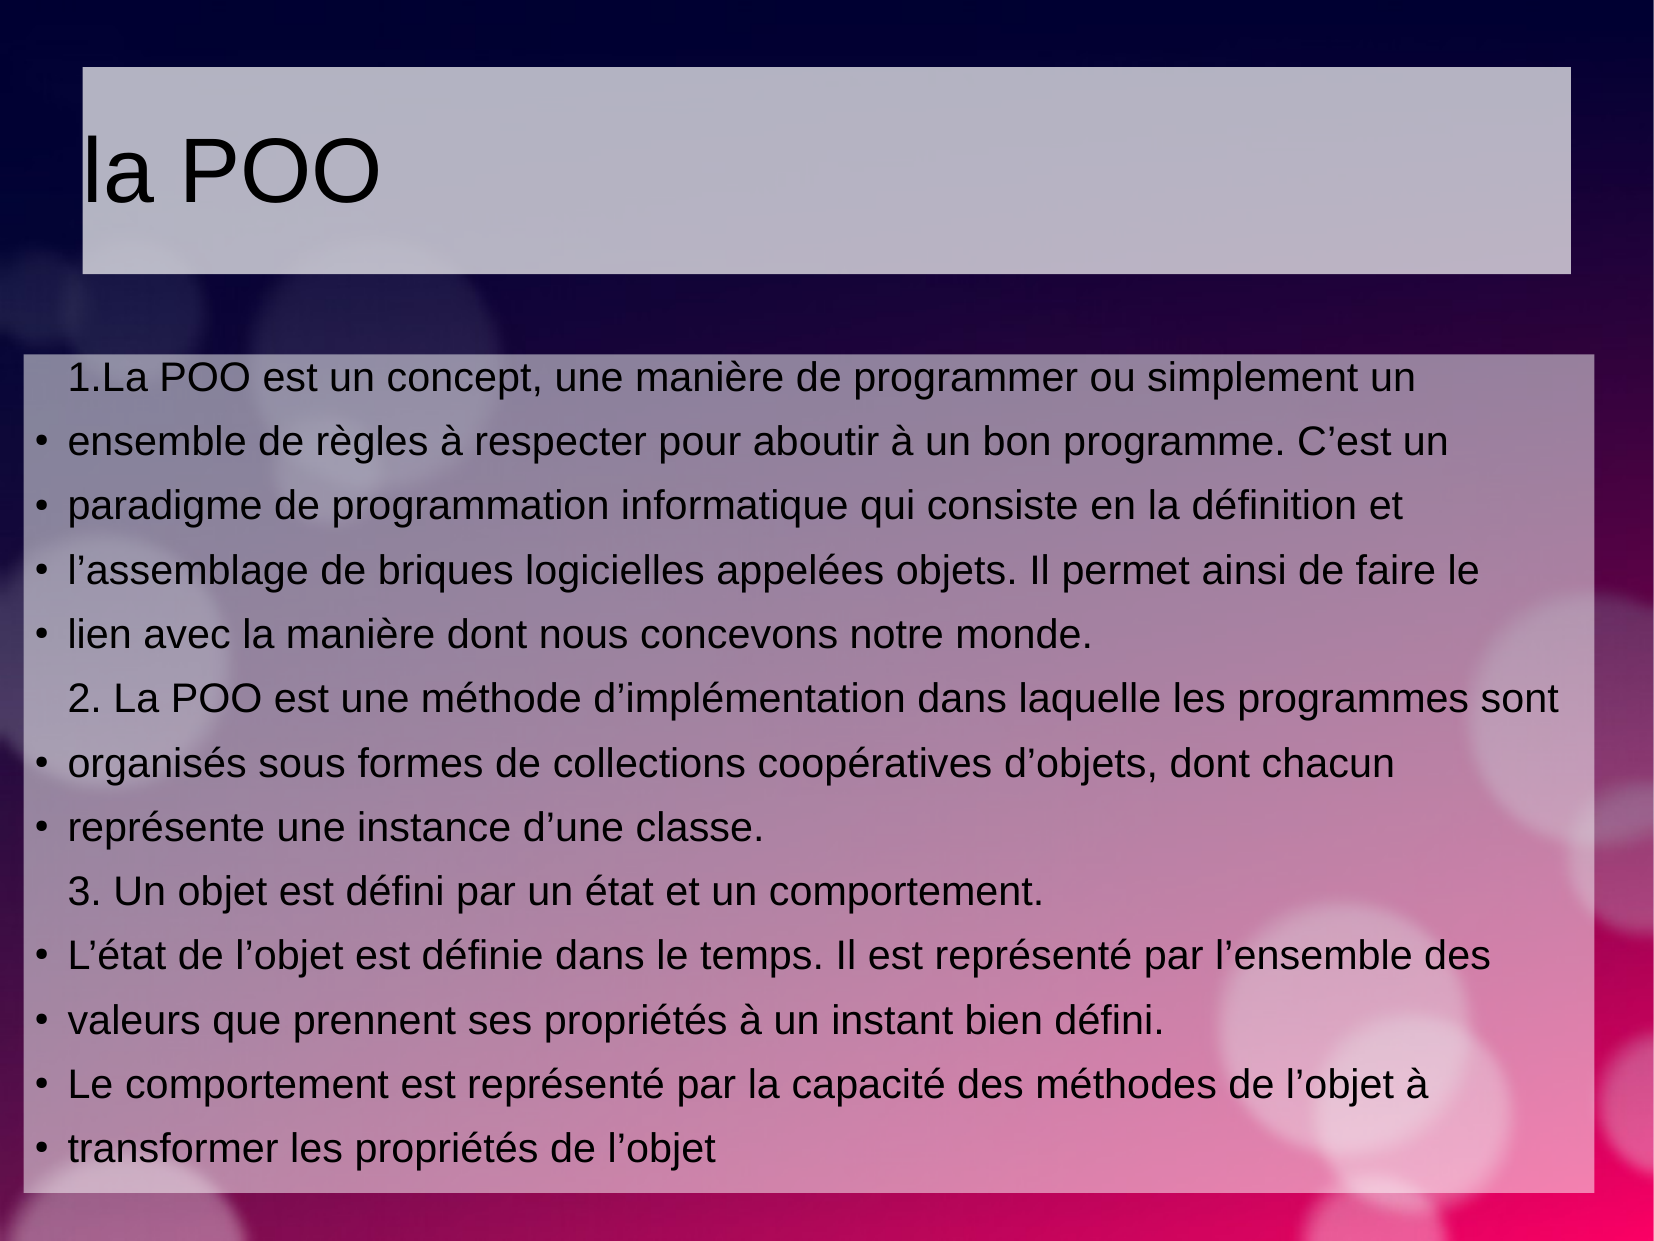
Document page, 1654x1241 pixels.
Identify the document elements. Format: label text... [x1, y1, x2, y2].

title la POO [82, 67, 1571, 275]
picture [0, 0, 1654, 1241]
list 1.La POO est un concept, une manière de programmer ou simplement un ensemble de règles à respecter pour aboutir à un bon programme. C’est un paradigme de programmation informatique qui consiste en la définition et l’assemblage de briques logicielles appelées objets. Il permet ainsi de faire le lien avec la manière dont nous concevons notre monde. 2. La POO est une méthode d’implémentation dans laquelle les programmes sont organisés sous formes de collections coopératives d’objets, dont chacun représente une instance d’une classe. 3. Un objet est défini par un état et un comportement. L’état de l’objet est définie dans le temps. Il est représenté par l’ensemble des valeurs que prennent ses propriétés à un instant bien défini. Le comportement est représenté par la capacité des méthodes de l’objet à transformer les propriétés de l’objet [23, 354, 1595, 1193]
